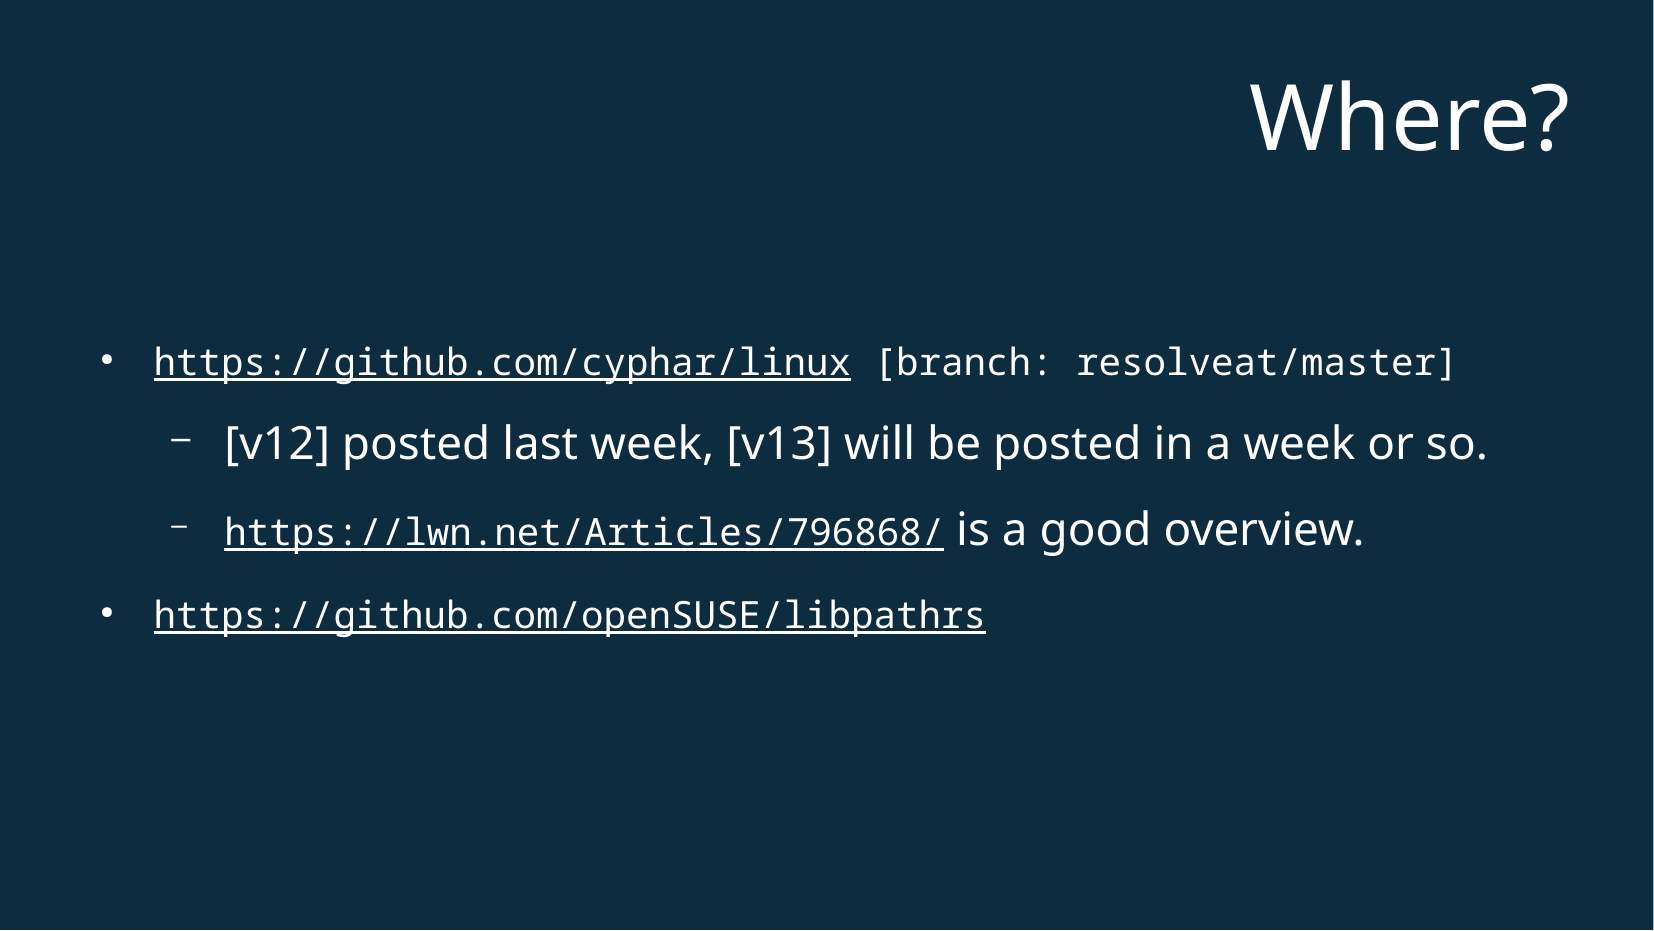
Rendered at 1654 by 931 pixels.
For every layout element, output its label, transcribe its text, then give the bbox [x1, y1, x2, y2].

title Where? [82, 37, 1571, 193]
list https://github.com/cyphar/linux [branch: resolveat/master] [v12] posted last week, [v13] will be posted in a week or so. https://lwn.net/Articles/796868/ is a good overview. https://github.com/openSUSE/libpathrs [82, 217, 1571, 758]
